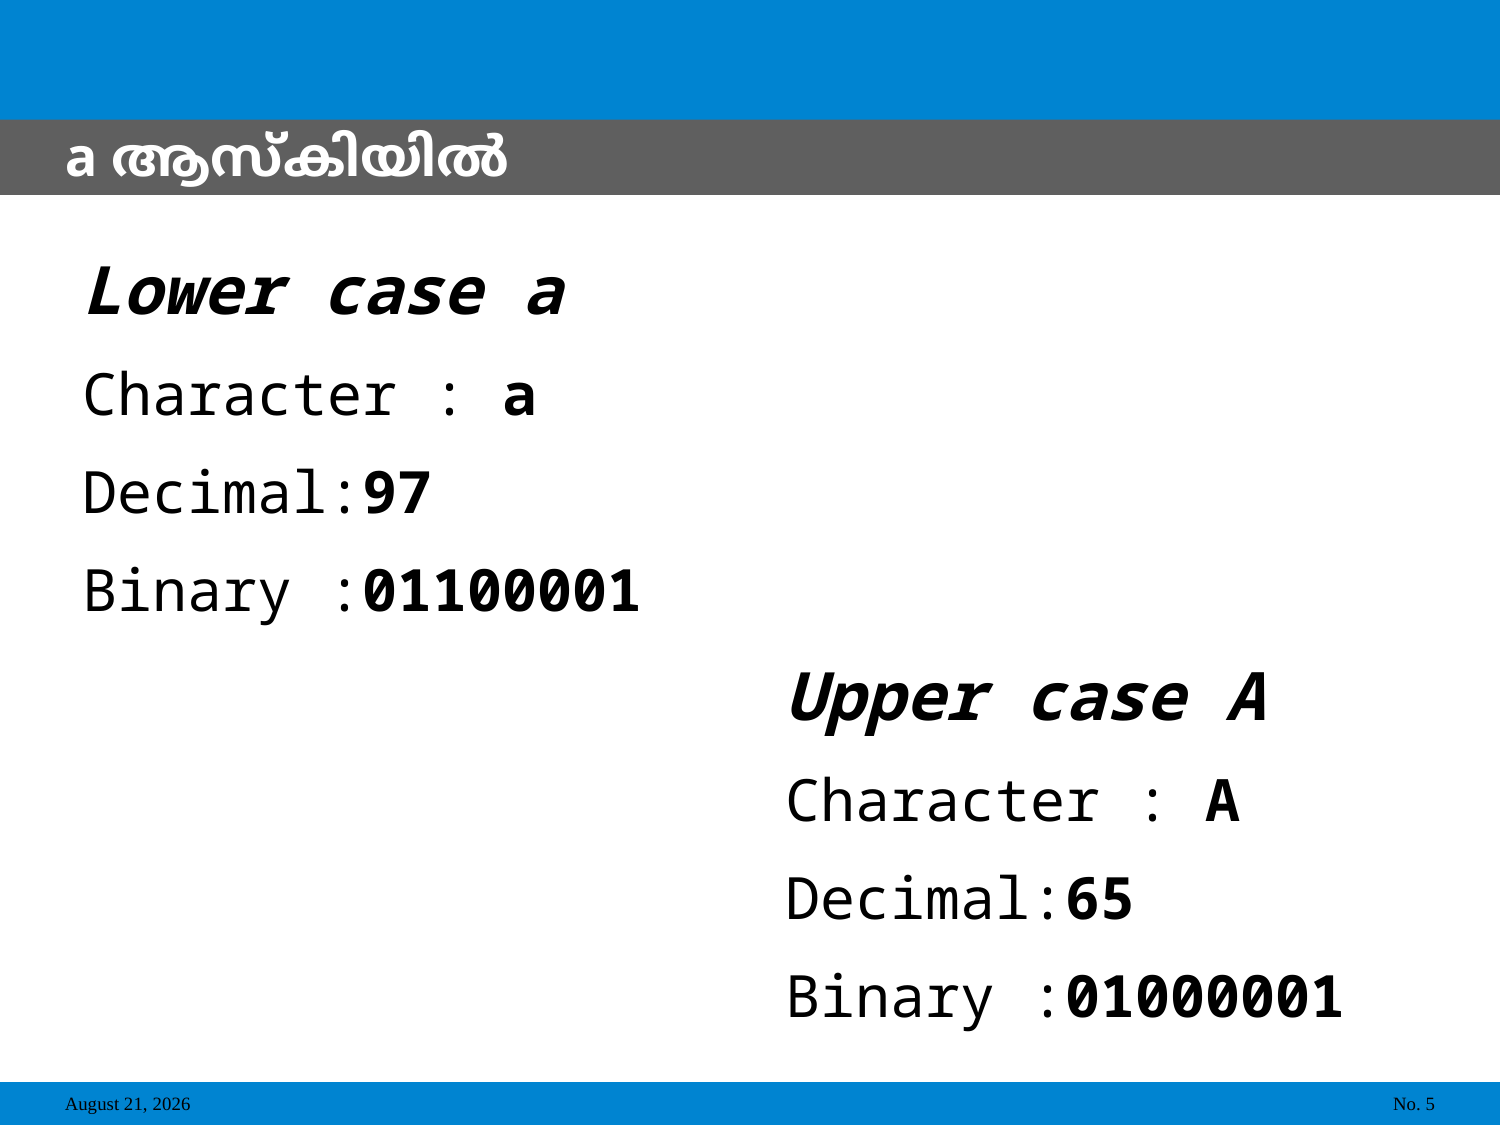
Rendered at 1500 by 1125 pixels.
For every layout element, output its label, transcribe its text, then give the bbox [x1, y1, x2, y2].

title a ആസ്കിയില്‍ [64, 129, 1436, 196]
list Lower case a Character : a Decimal:97 Binary :01100001 [64, 243, 709, 590]
list Upper case A Character : A Decimal:65 Binary :01000001 [767, 649, 1412, 996]
